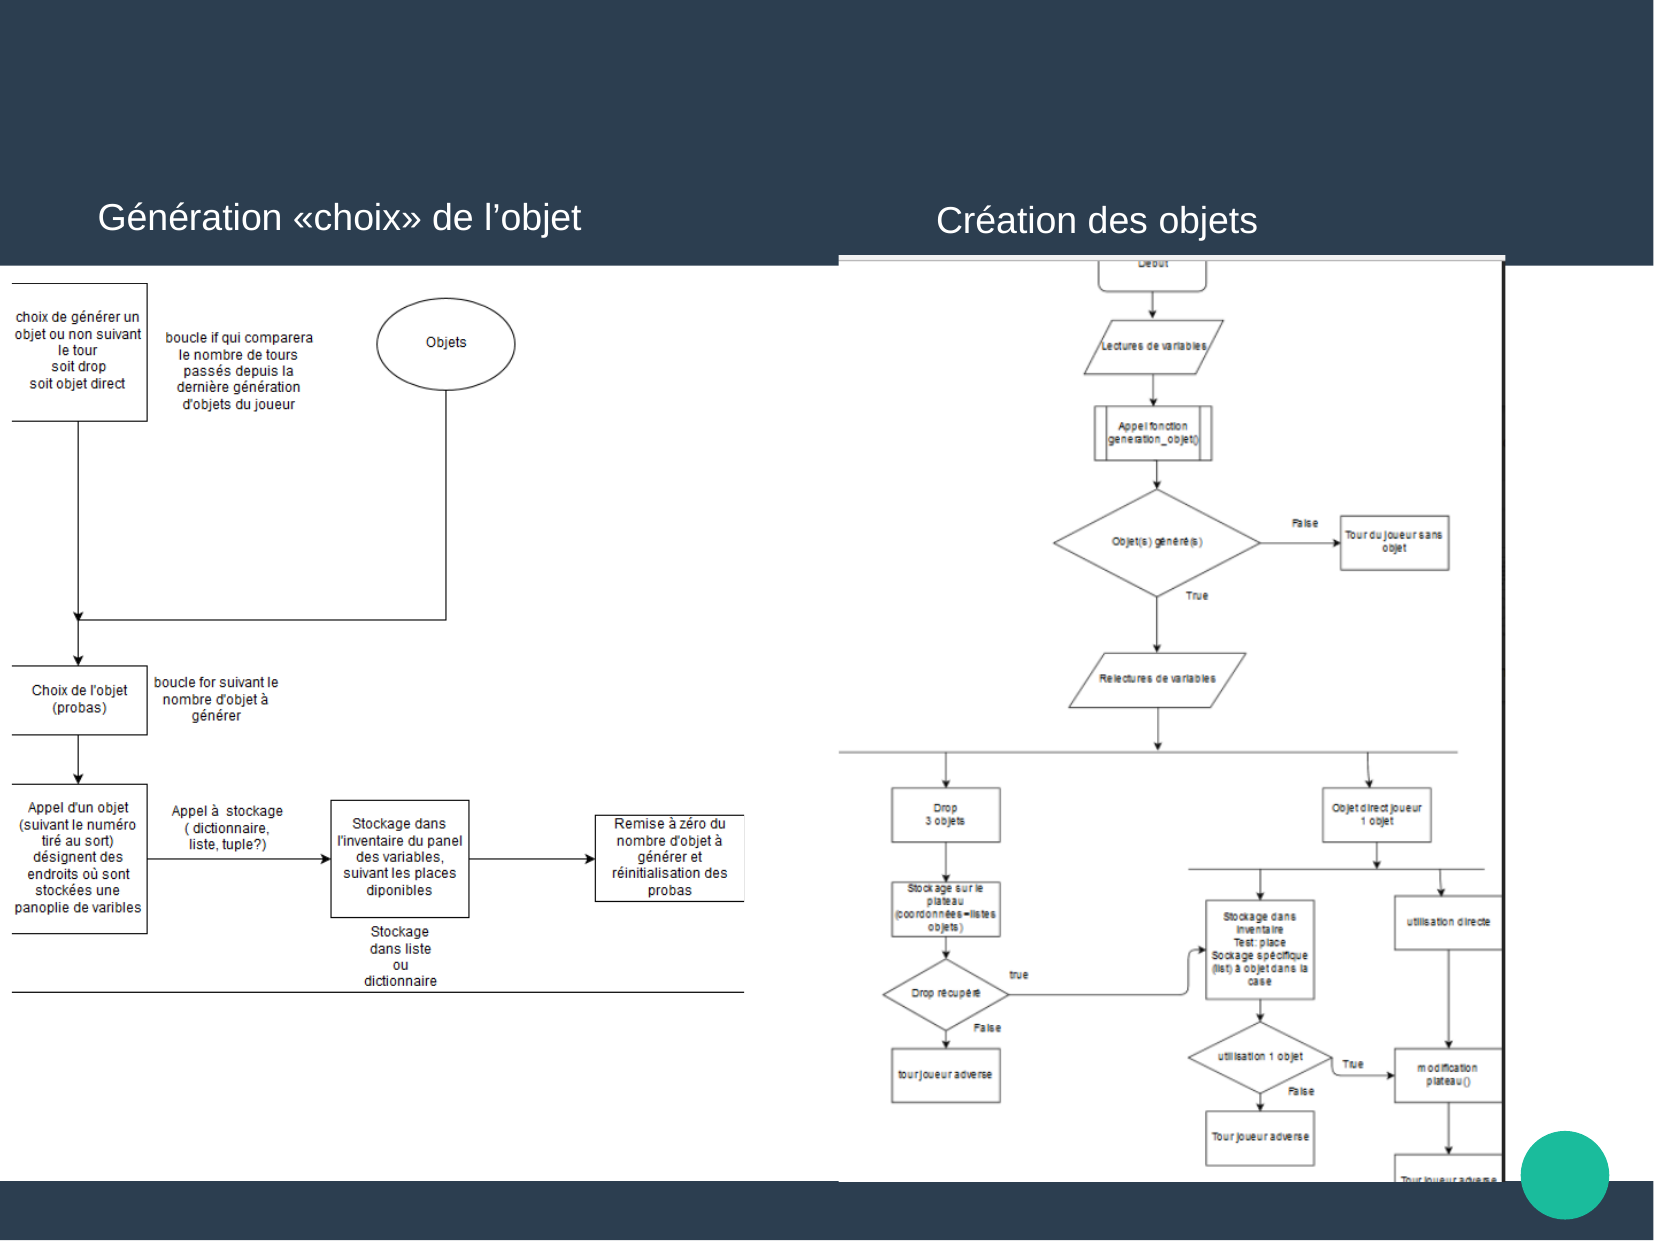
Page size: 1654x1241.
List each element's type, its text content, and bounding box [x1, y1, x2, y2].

picture [838, 255, 1506, 1182]
text_box Création des objets [921, 191, 1335, 249]
text_box Génération «choix» de l’objet [82, 188, 603, 287]
picture [11, 283, 745, 993]
